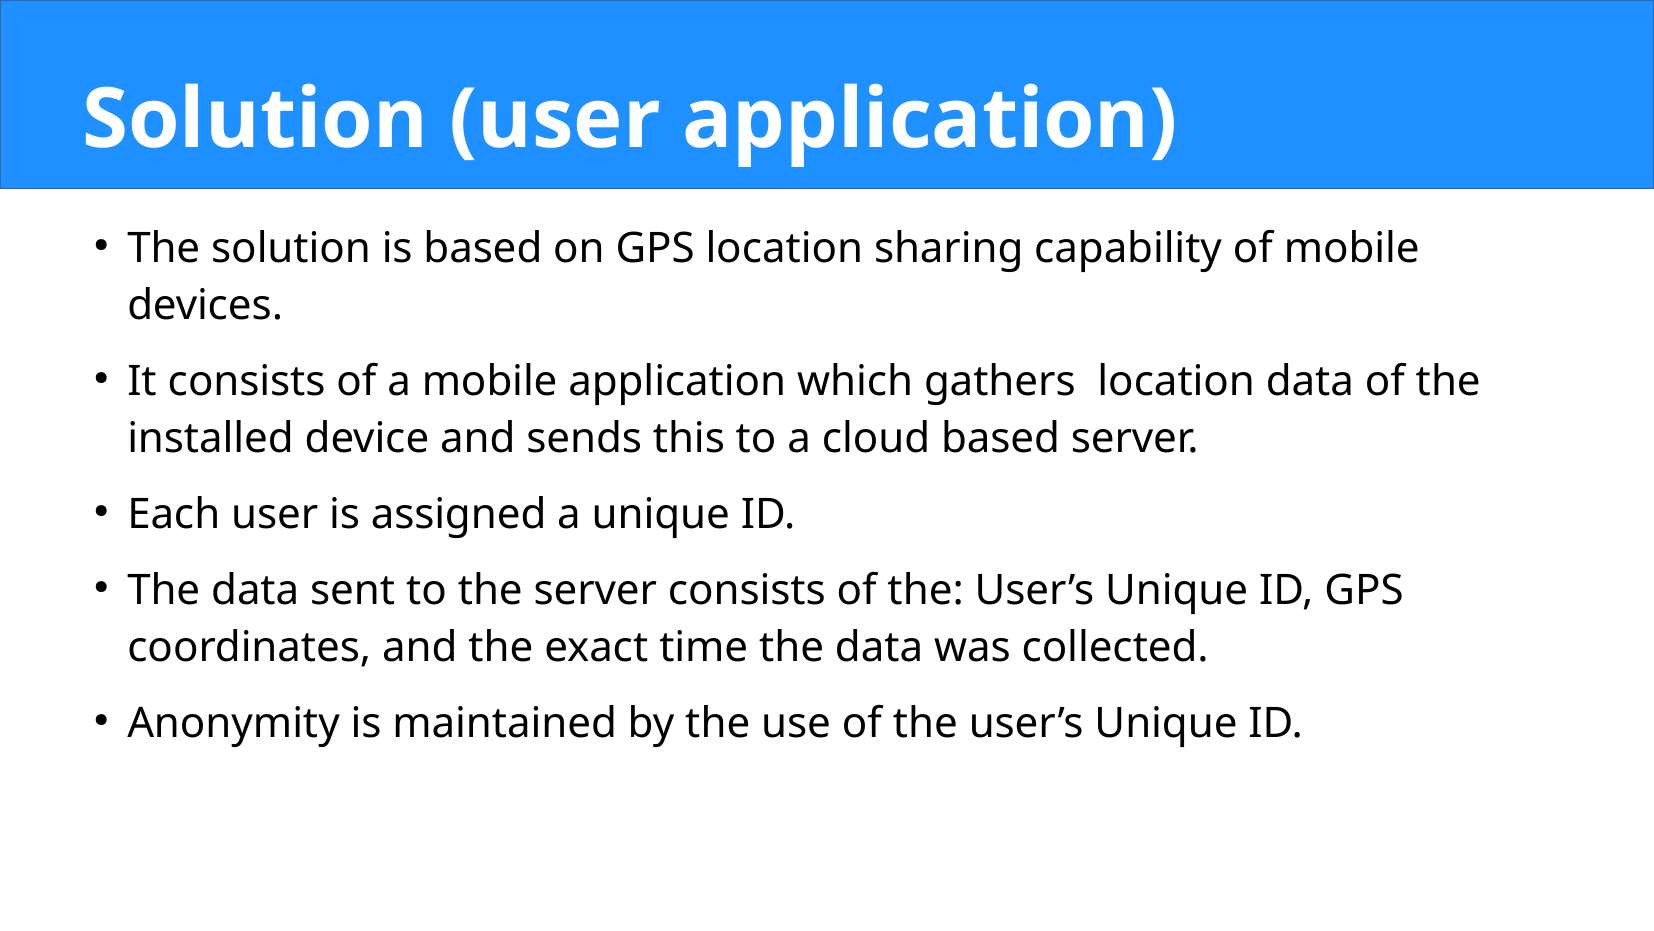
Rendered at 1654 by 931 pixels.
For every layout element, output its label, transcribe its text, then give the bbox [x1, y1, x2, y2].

title Solution (user application) [82, 37, 1571, 193]
text_box [0, 0, 1654, 189]
list The solution is based on GPS location sharing capability of mobile devices. It consists of a mobile application which gathers location data of the installed device and sends this to a cloud based server. Each user is assigned a unique ID. The data sent to the server consists of the: User’s Unique ID, GPS coordinates, and the exact time the data was collected. Anonymity is maintained by the use of the user’s Unique ID. [82, 217, 1571, 758]
